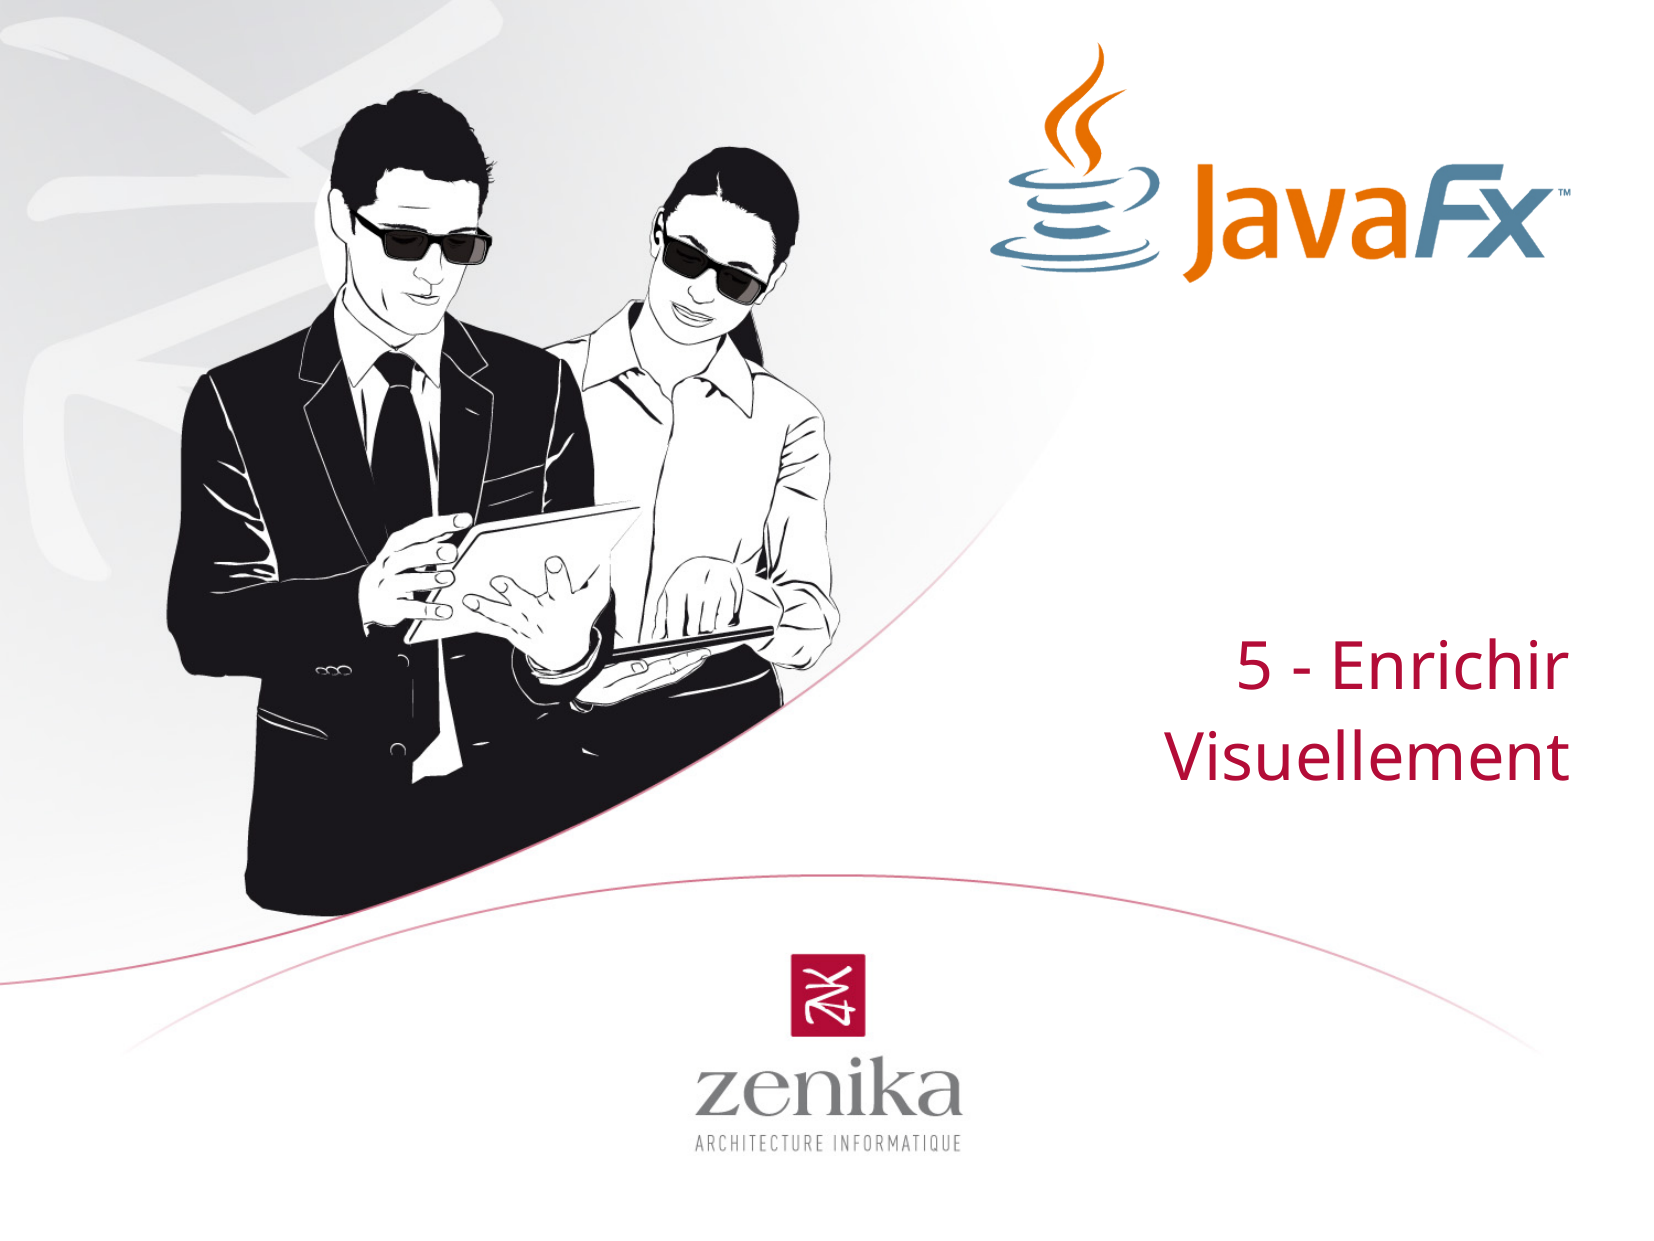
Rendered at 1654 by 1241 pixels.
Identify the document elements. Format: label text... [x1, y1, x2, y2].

picture [0, 0, 1654, 1241]
title 5 - Enrichir Visuellement [915, 531, 1571, 886]
